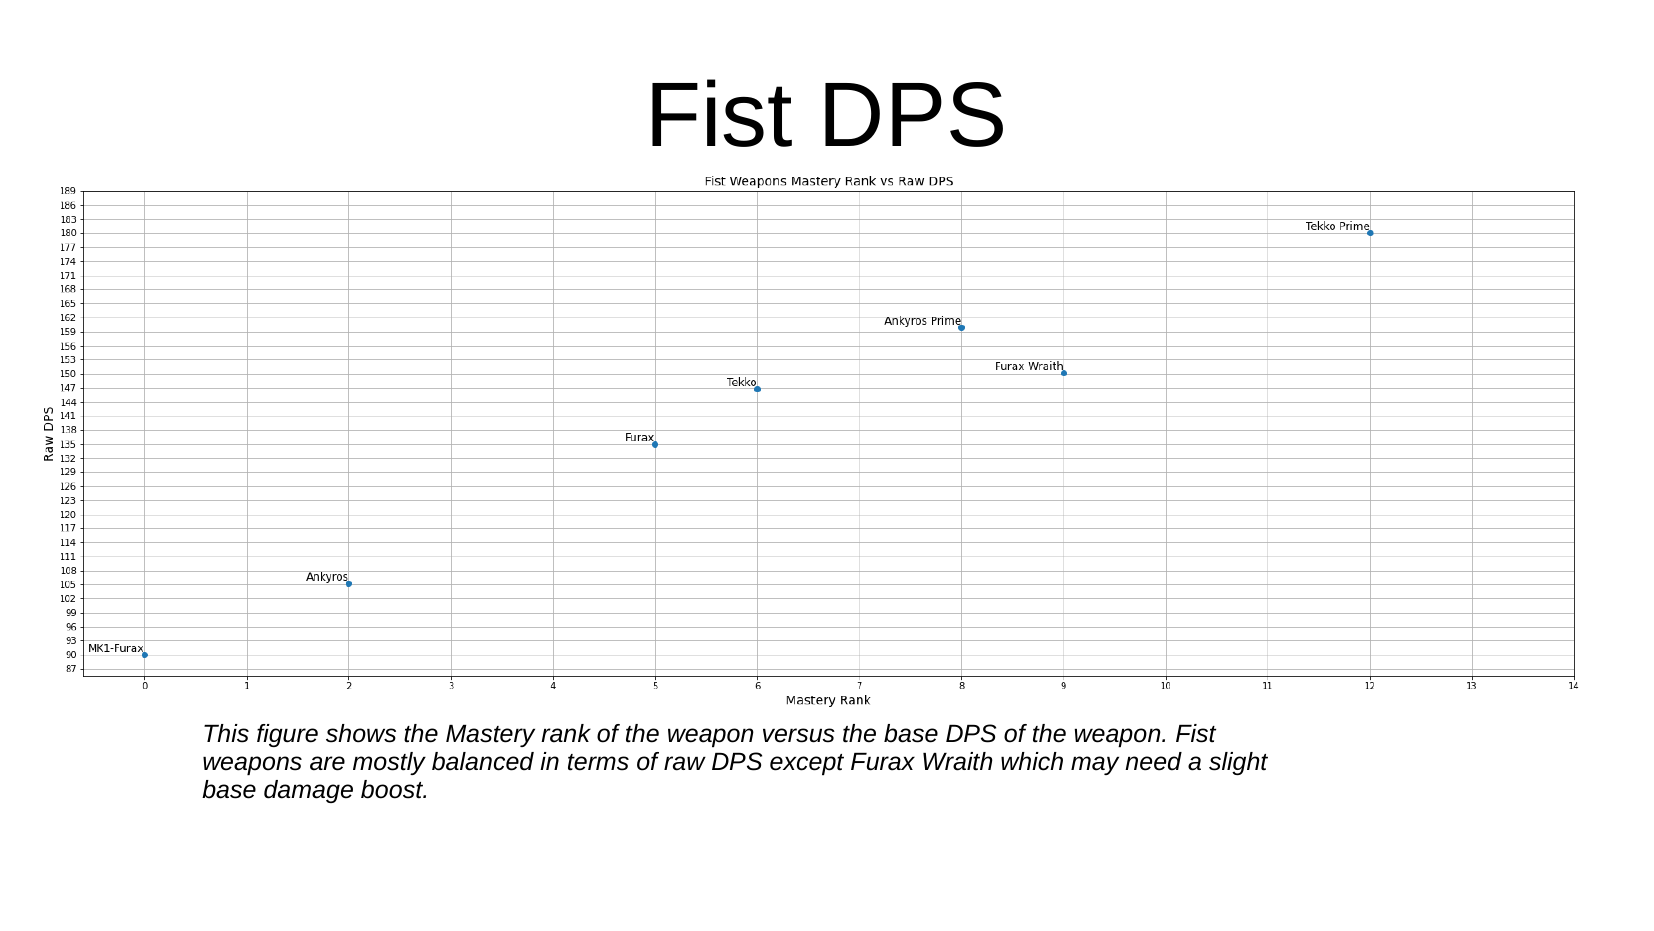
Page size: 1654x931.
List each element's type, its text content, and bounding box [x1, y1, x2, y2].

text_box This figure shows the Mastery rank of the weapon versus the base DPS of the weapon. Fist weapons are mostly balanced in terms of raw DPS except Furax Wraith which may need a slight base damage boost. [187, 712, 1313, 812]
title Fist DPS [82, 37, 1571, 169]
picture [37, 169, 1585, 713]
